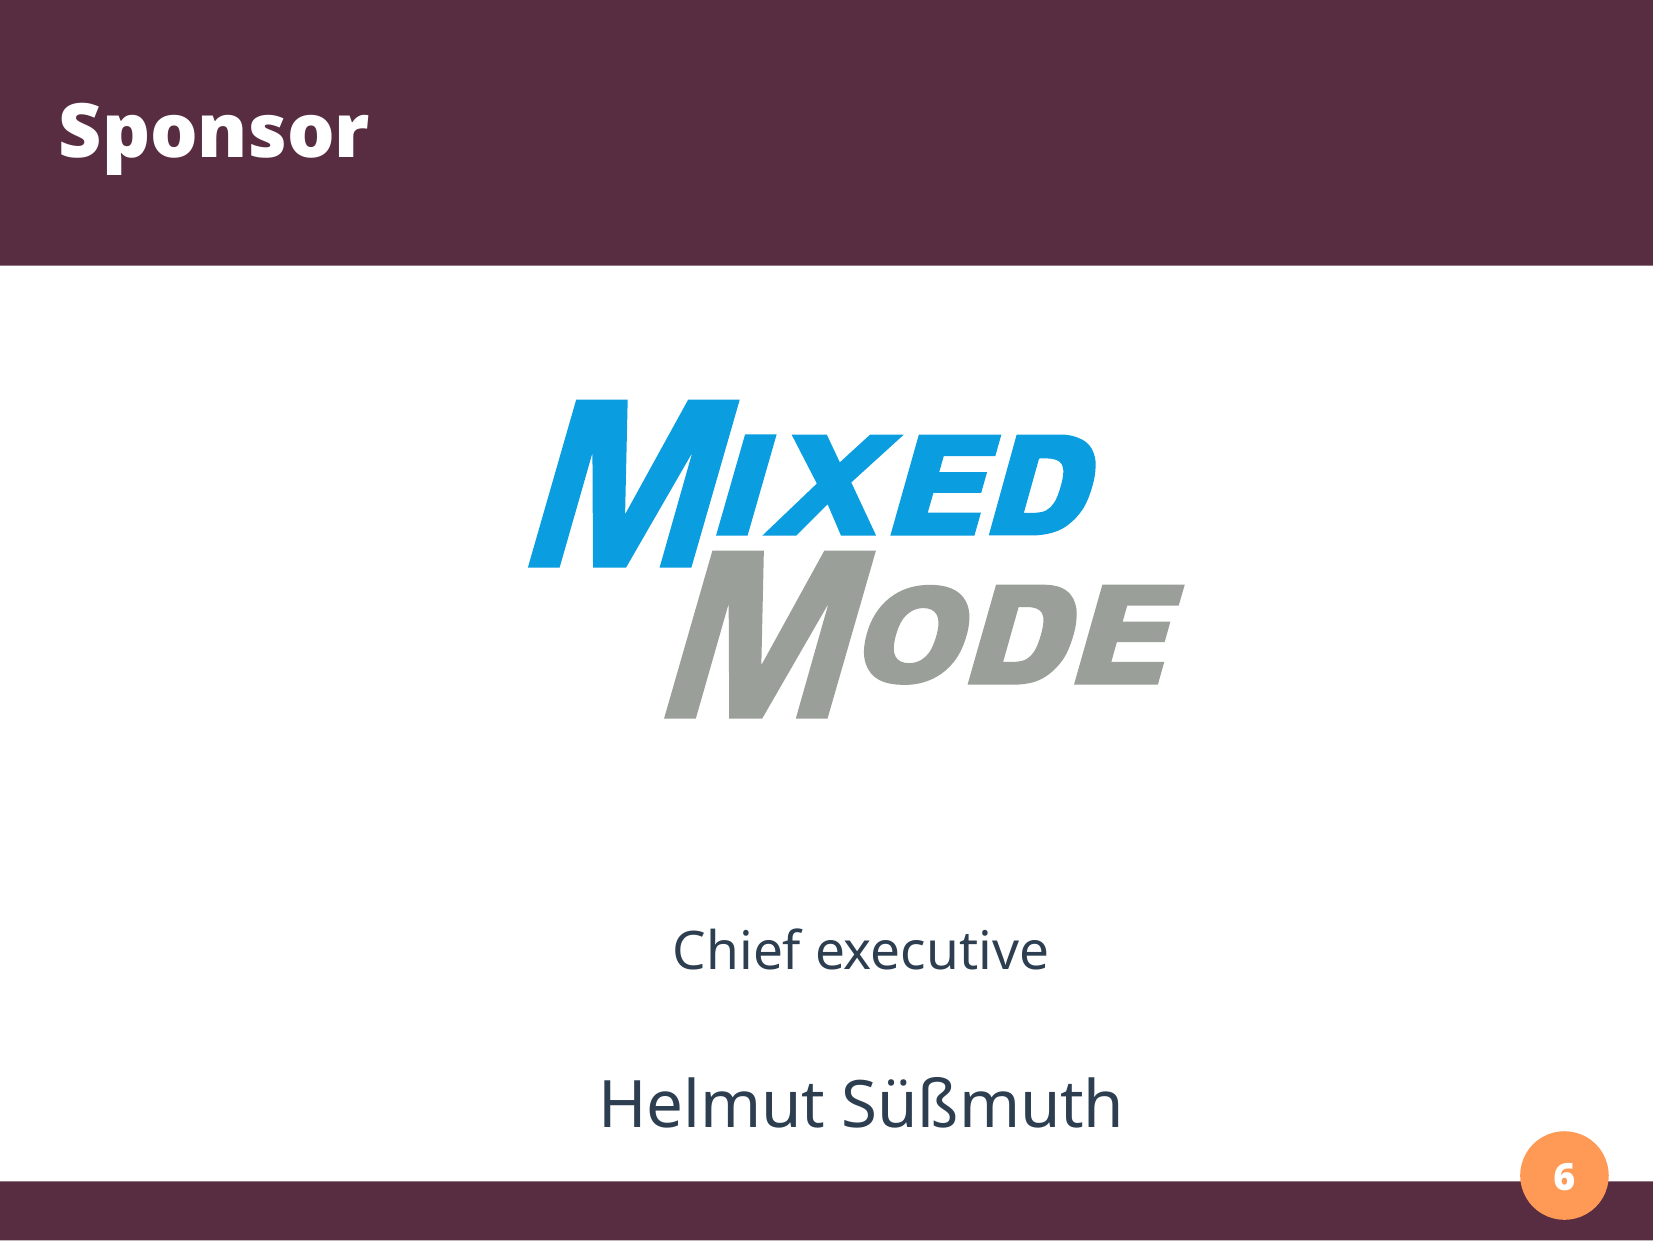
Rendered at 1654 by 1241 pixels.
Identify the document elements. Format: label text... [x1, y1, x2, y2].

title Sponsor [58, 49, 1594, 207]
picture [626, 399, 687, 510]
list Chief executive Helmut Süßmuth [58, 324, 1594, 1152]
picture [527, 399, 1186, 720]
